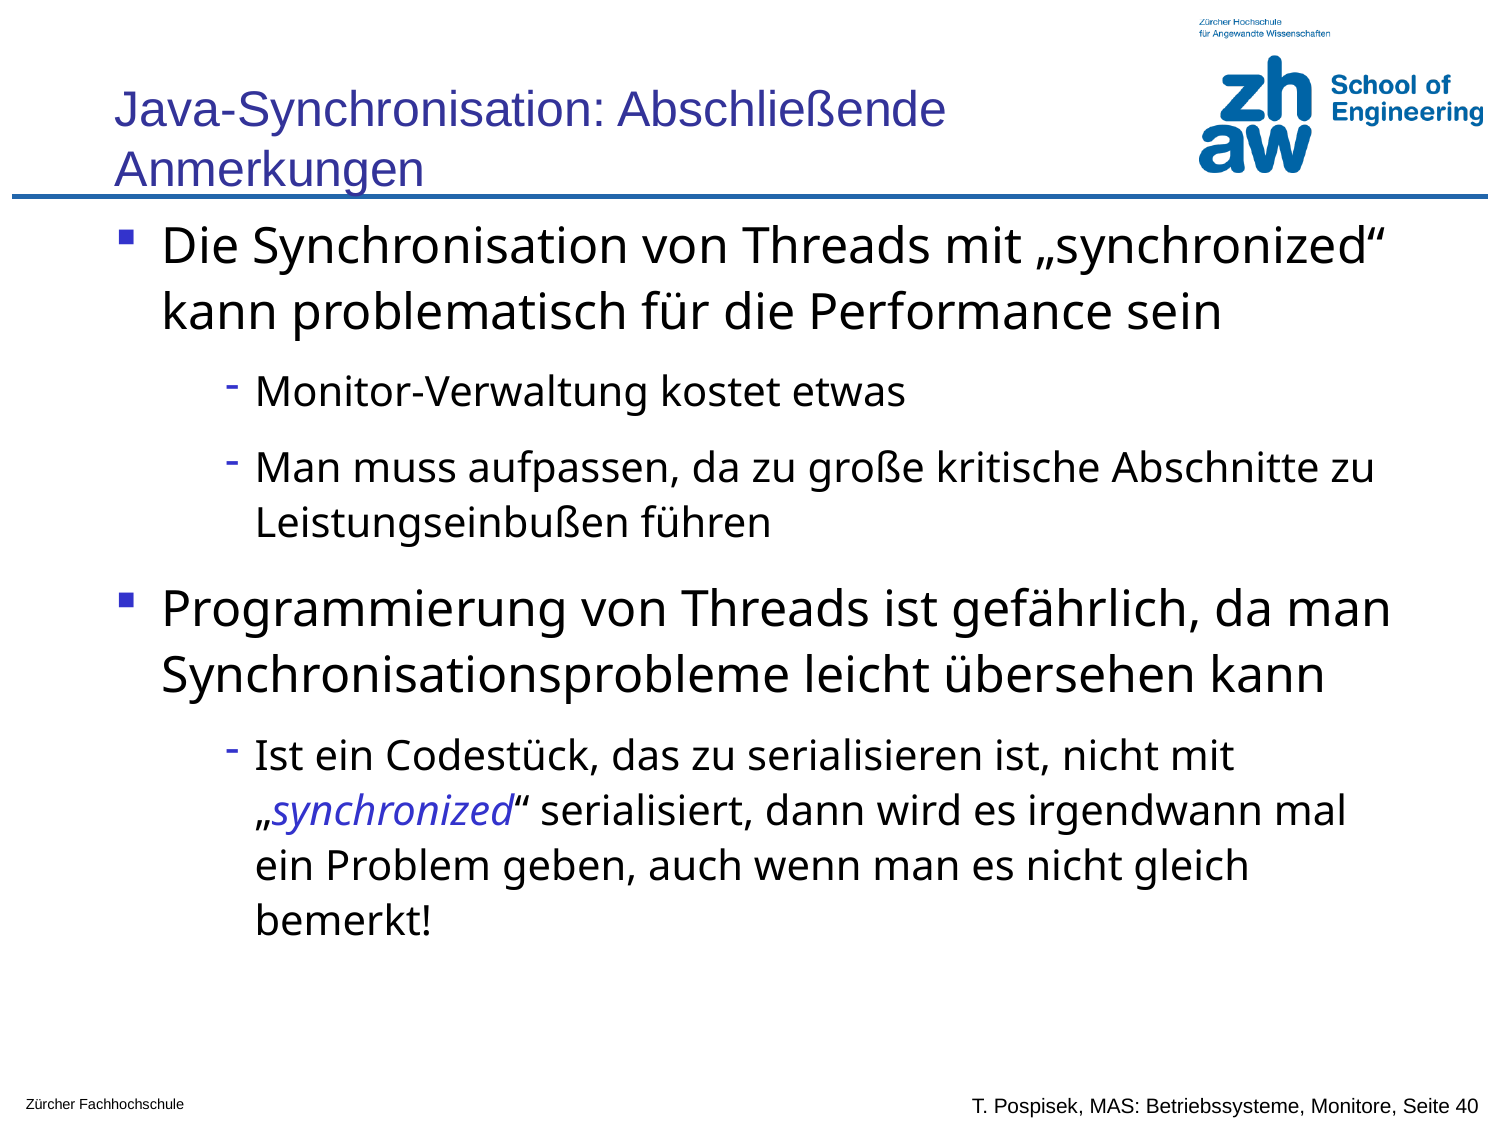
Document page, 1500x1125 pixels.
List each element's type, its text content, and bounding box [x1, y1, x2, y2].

text_box Die Synchronisation von Threads mit „synchronized“ kann problematisch für die Performance sein Monitor-Verwaltung kostet etwas Man muss aufpassen, da zu große kritische Abschnitte zu Leistungseinbußen führen Programmierung von Threads ist gefährlich, da man Synchronisationsprobleme leicht übersehen kann Ist ein Codestück, das zu serialisieren ist, nicht mit „synchronized“ serialisiert, dann wird es irgendwann mal ein Problem geben, auch wenn man es nicht gleich bemerkt! [99, 200, 1413, 1015]
title Java-Synchronisation: Abschließende Anmerkungen [99, 50, 1146, 163]
picture [1199, 19, 1483, 173]
